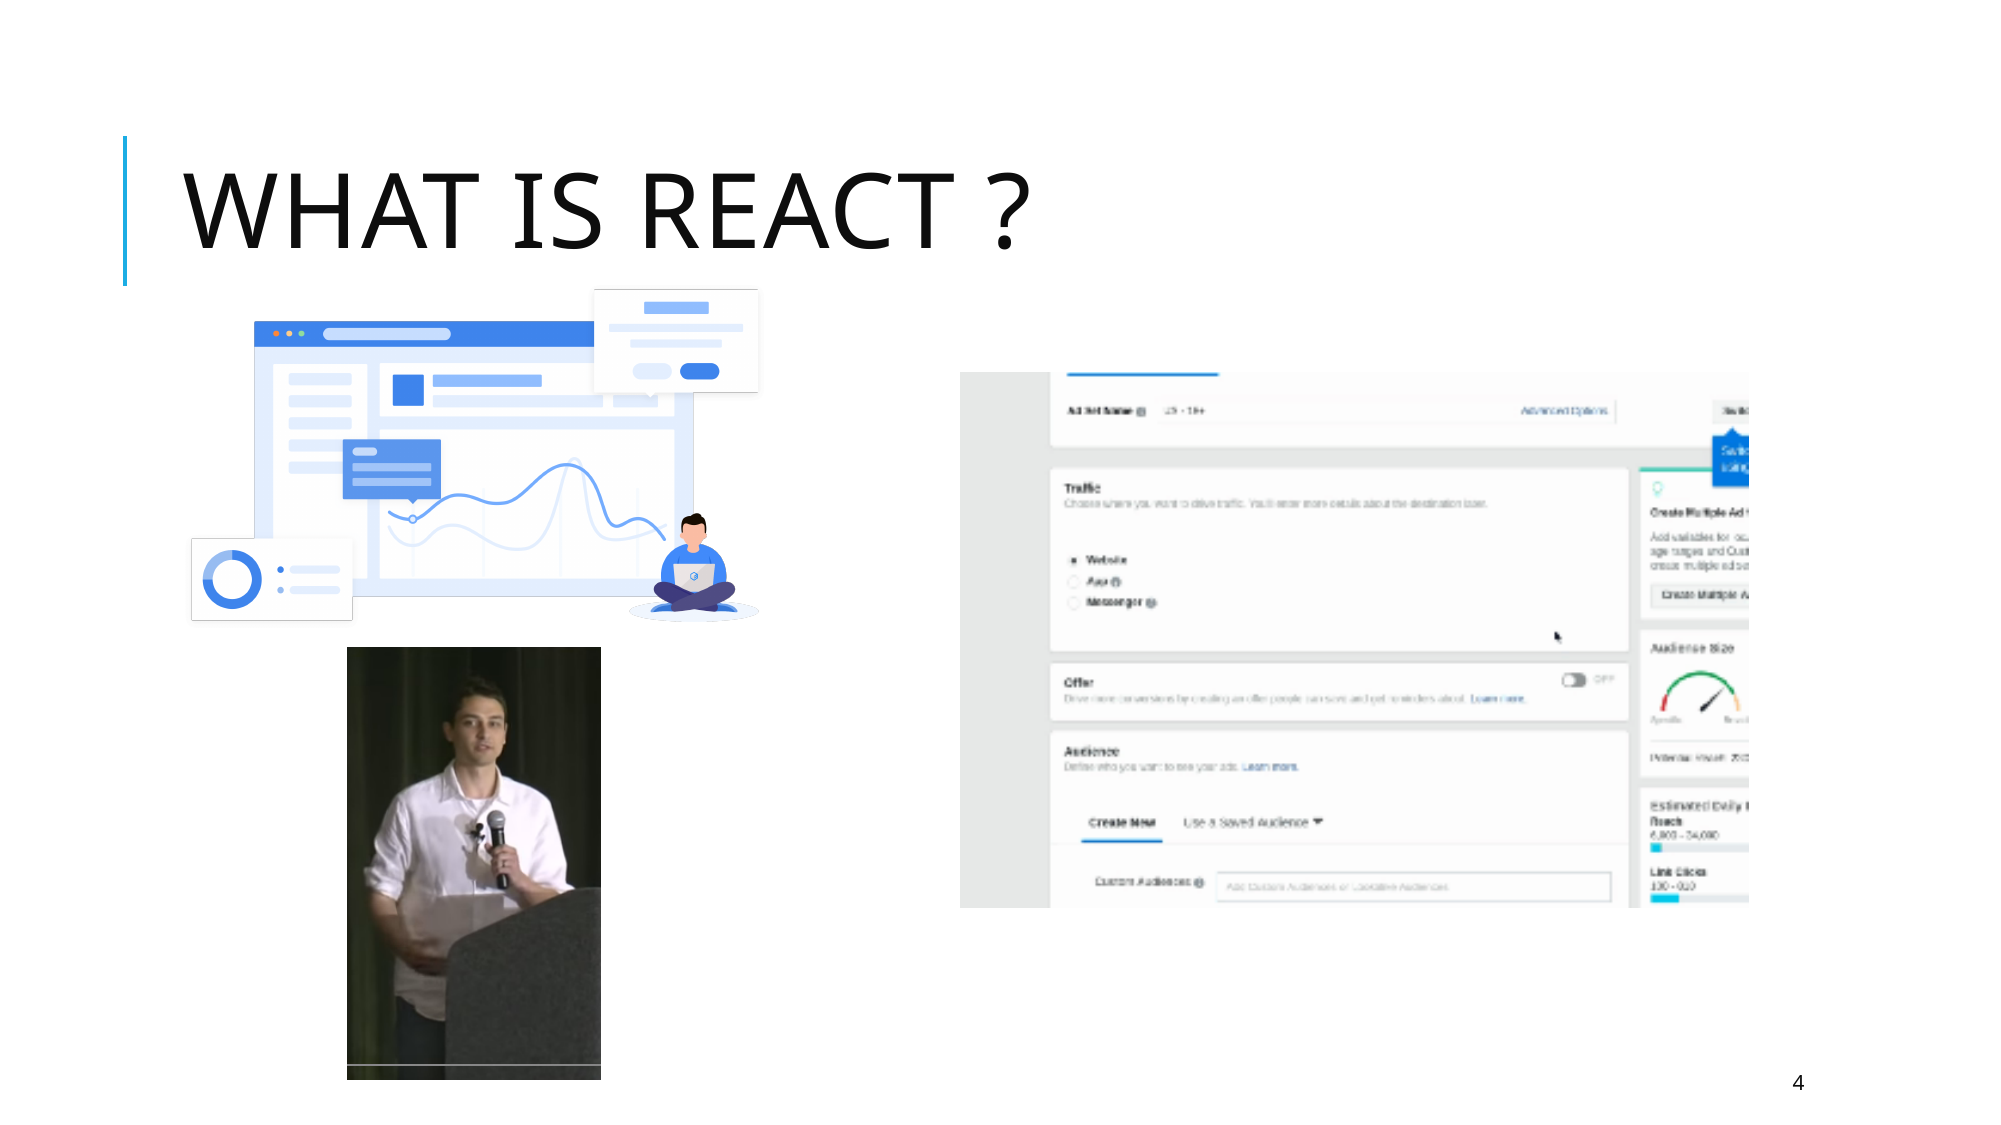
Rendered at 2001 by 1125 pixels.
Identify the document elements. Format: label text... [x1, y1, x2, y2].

picture [183, 283, 766, 631]
slide_number <number> [1777, 1061, 1938, 1107]
picture [347, 647, 601, 1081]
picture [960, 372, 1749, 908]
title What is REACT ? [168, 96, 1763, 342]
